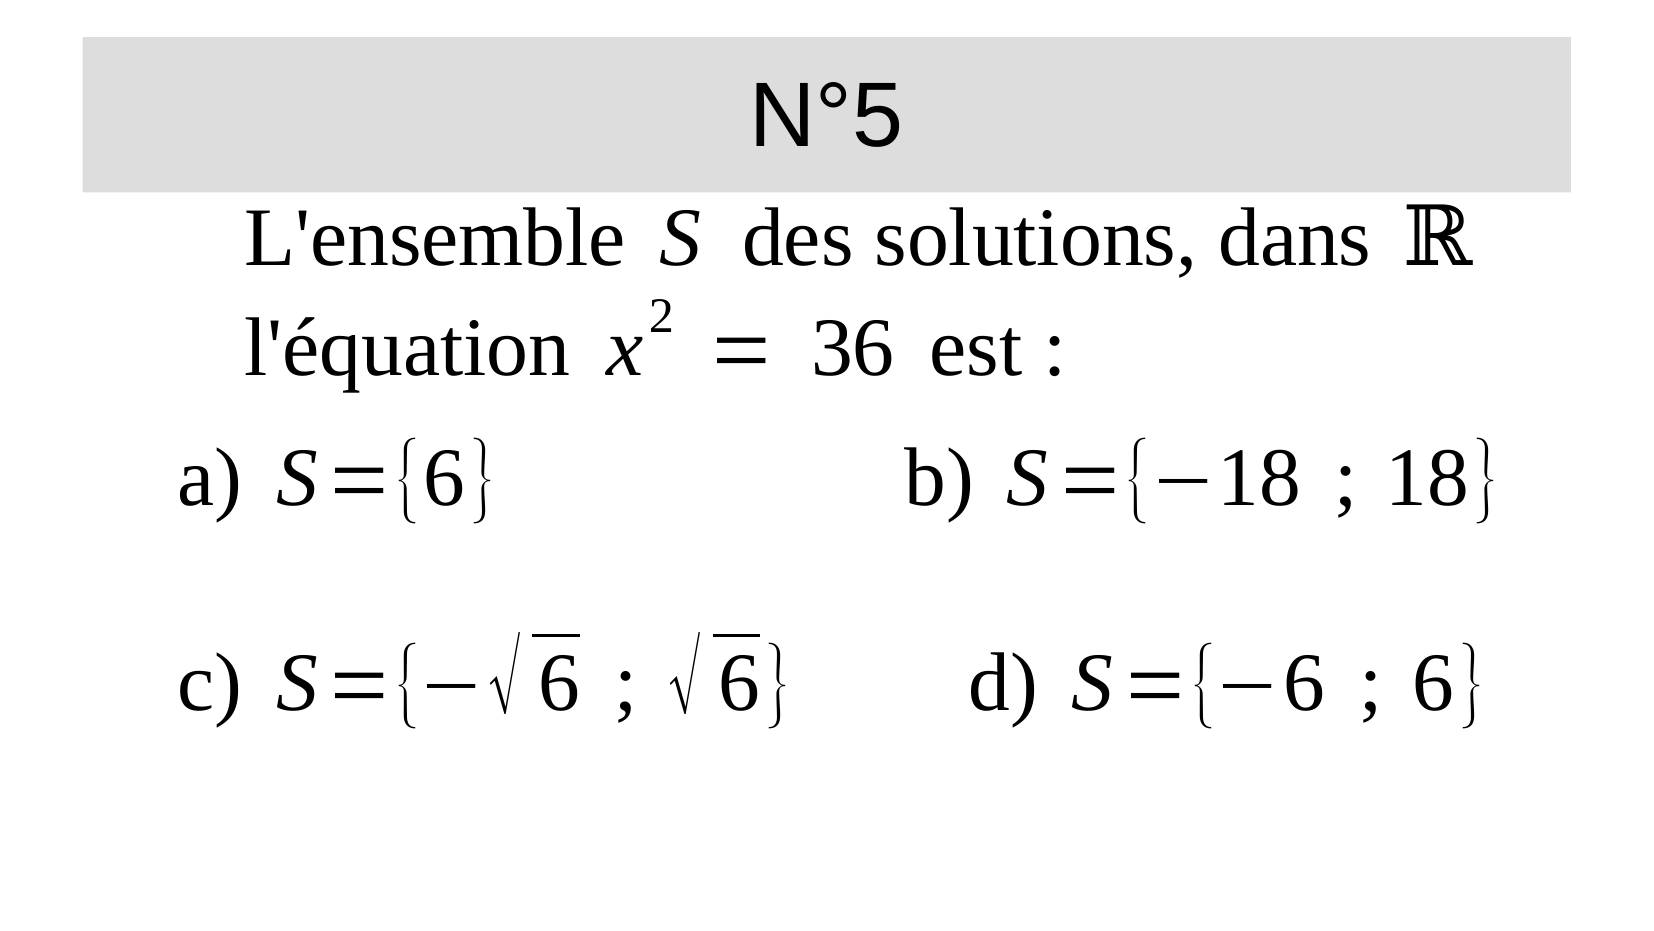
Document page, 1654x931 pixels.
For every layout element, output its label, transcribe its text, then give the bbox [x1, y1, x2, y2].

chart [236, 193, 1473, 393]
chart [171, 432, 1512, 733]
title N°5 [82, 37, 1571, 193]
